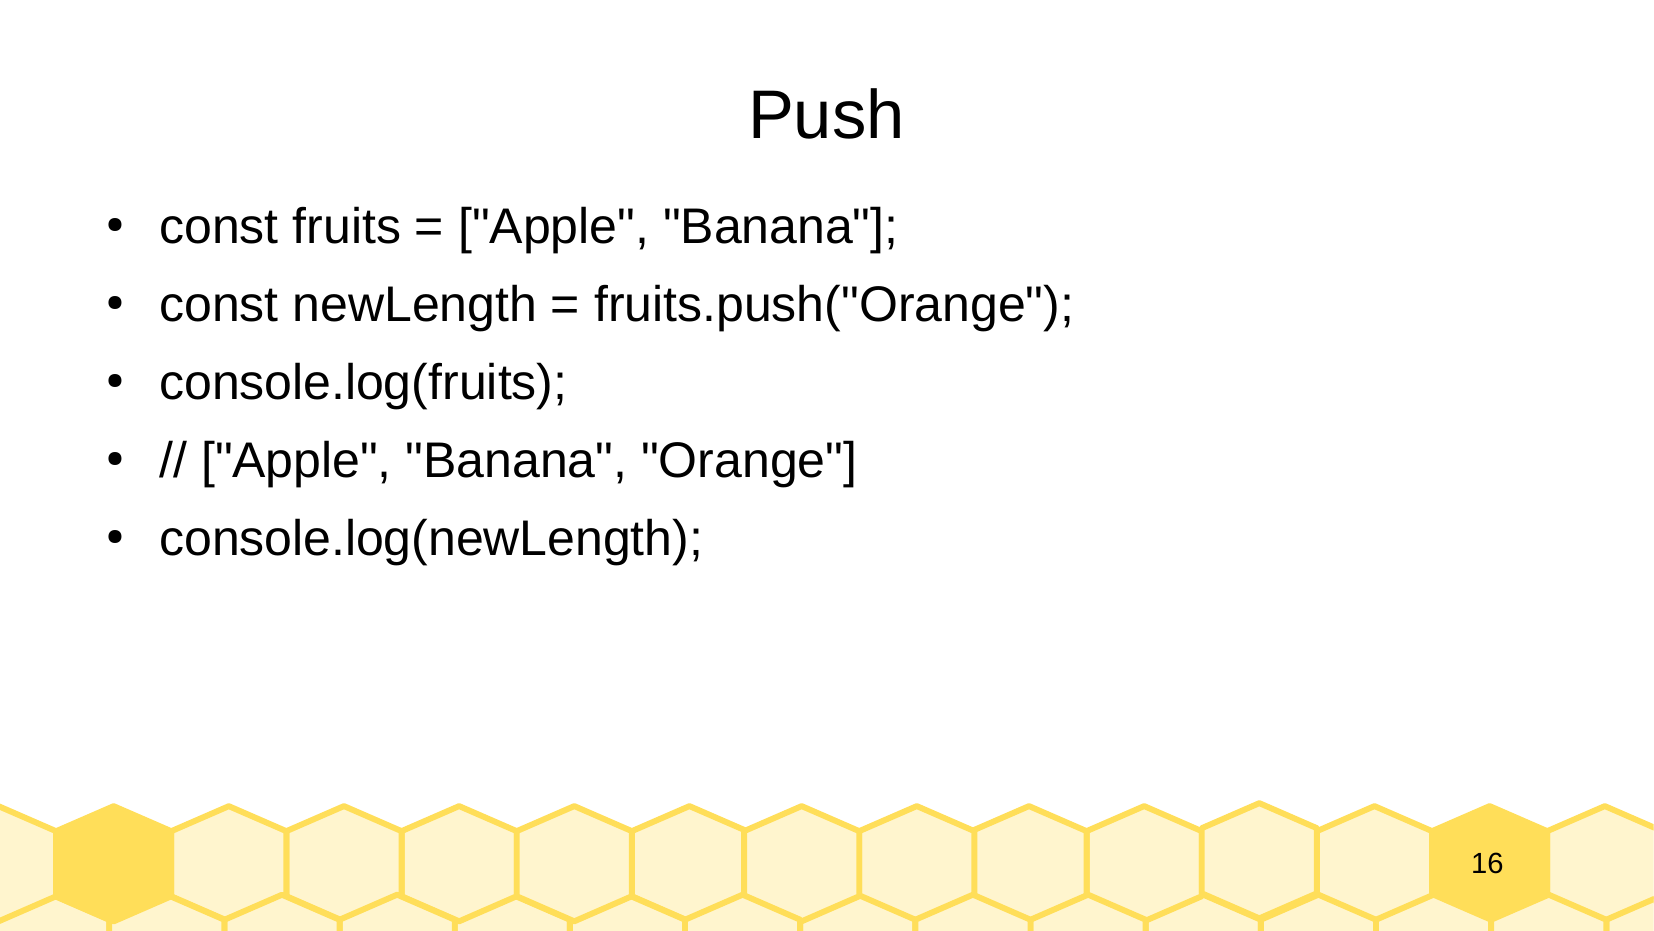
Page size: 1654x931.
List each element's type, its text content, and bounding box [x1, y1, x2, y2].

title Push [82, 37, 1571, 193]
list const fruits = ["Apple", "Banana"]; const newLength = fruits.push("Orange"); console.log(fruits); // ["Apple", "Banana", "Orange"] console.log(newLength); [88, 198, 1577, 739]
